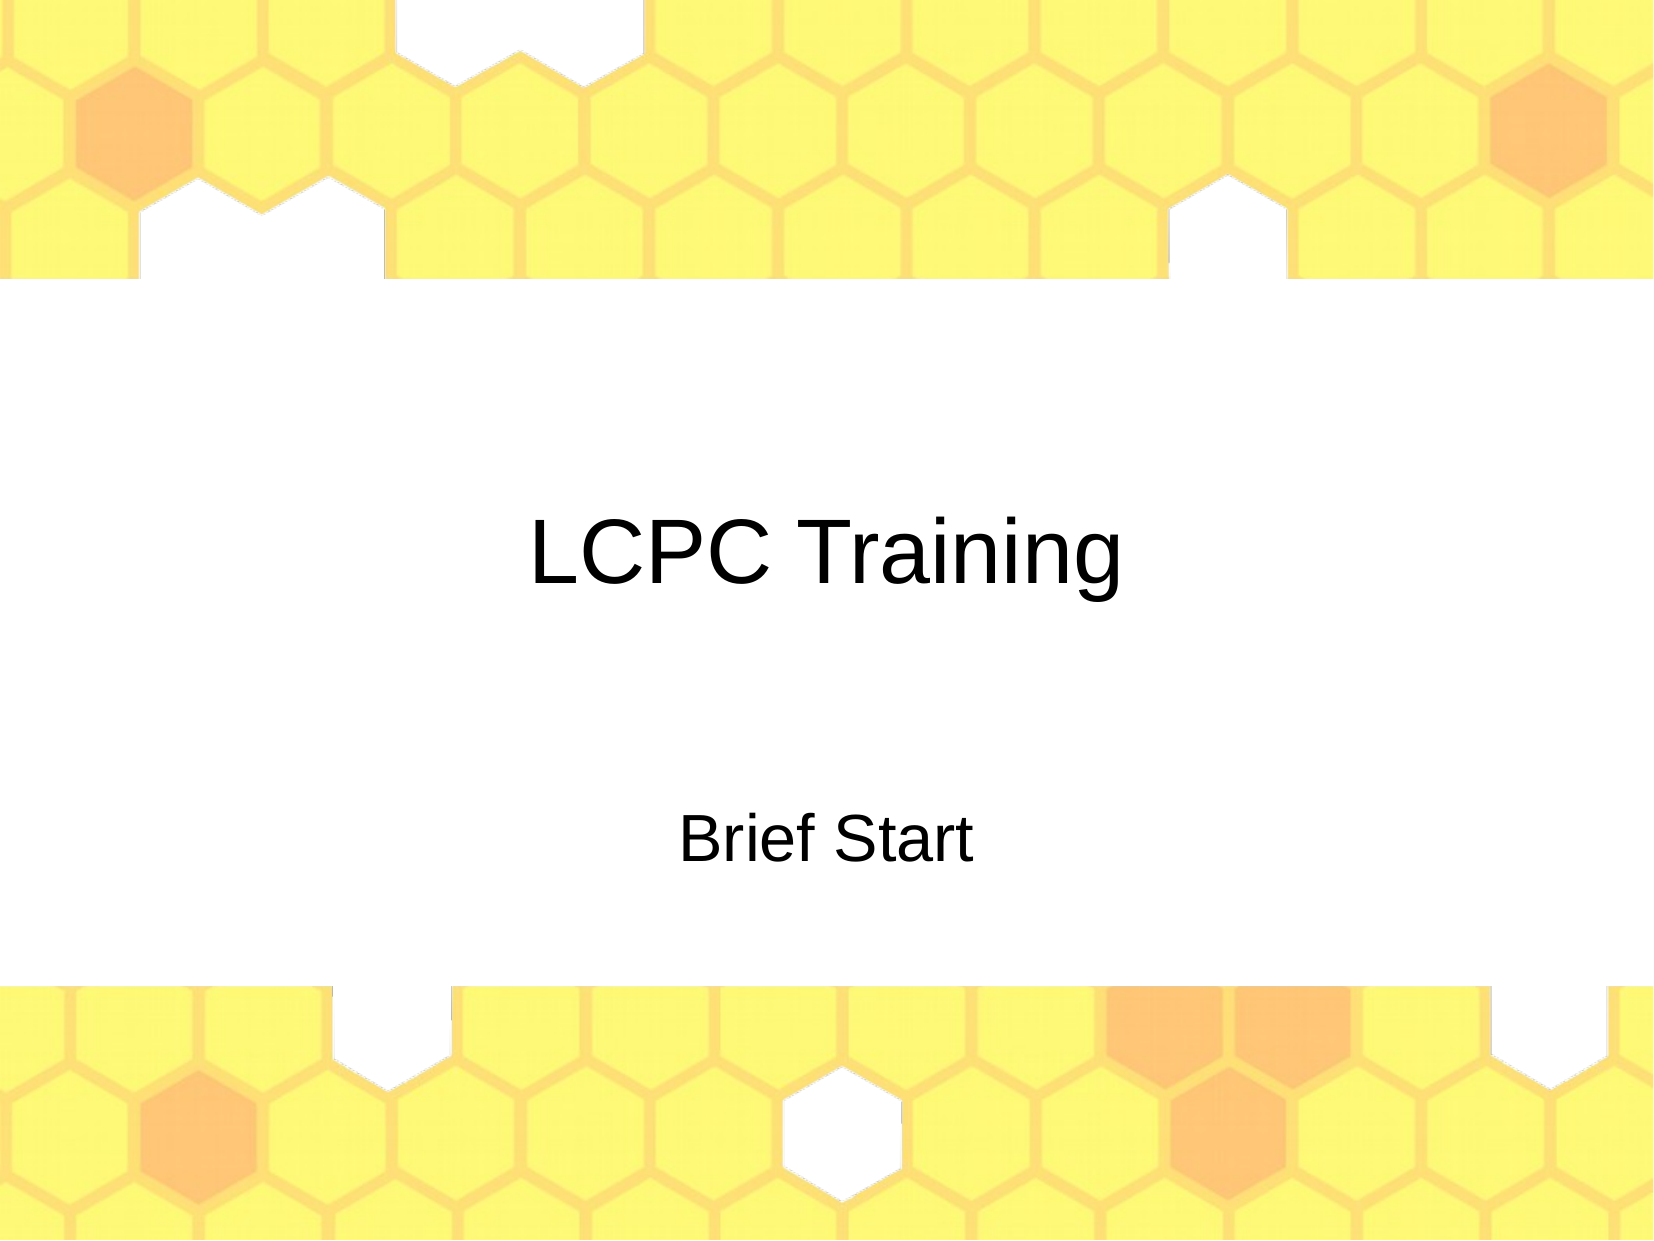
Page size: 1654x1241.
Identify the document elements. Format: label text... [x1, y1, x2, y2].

title LCPC Training [82, 418, 1571, 686]
picture [0, 986, 1654, 1240]
subtitle Brief Start [82, 744, 1571, 934]
picture [0, 0, 1654, 279]
